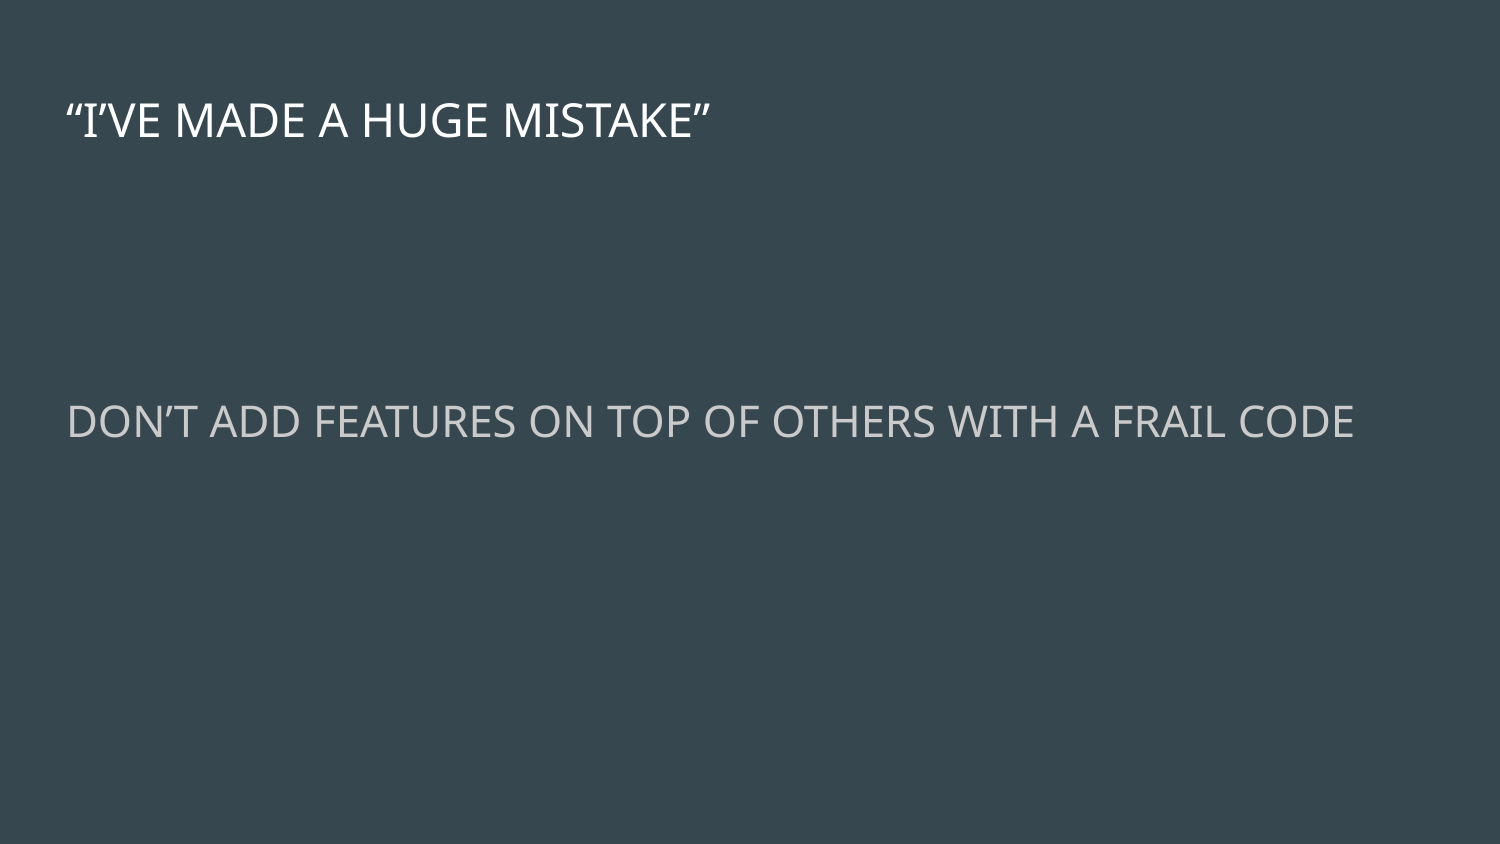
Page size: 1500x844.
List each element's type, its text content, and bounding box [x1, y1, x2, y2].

title “I’VE MADE A HUGE MISTAKE” [51, 72, 1449, 167]
list DON’T ADD FEATURES ON TOP OF OTHERS WITH A FRAIL CODE [51, 189, 1449, 750]
